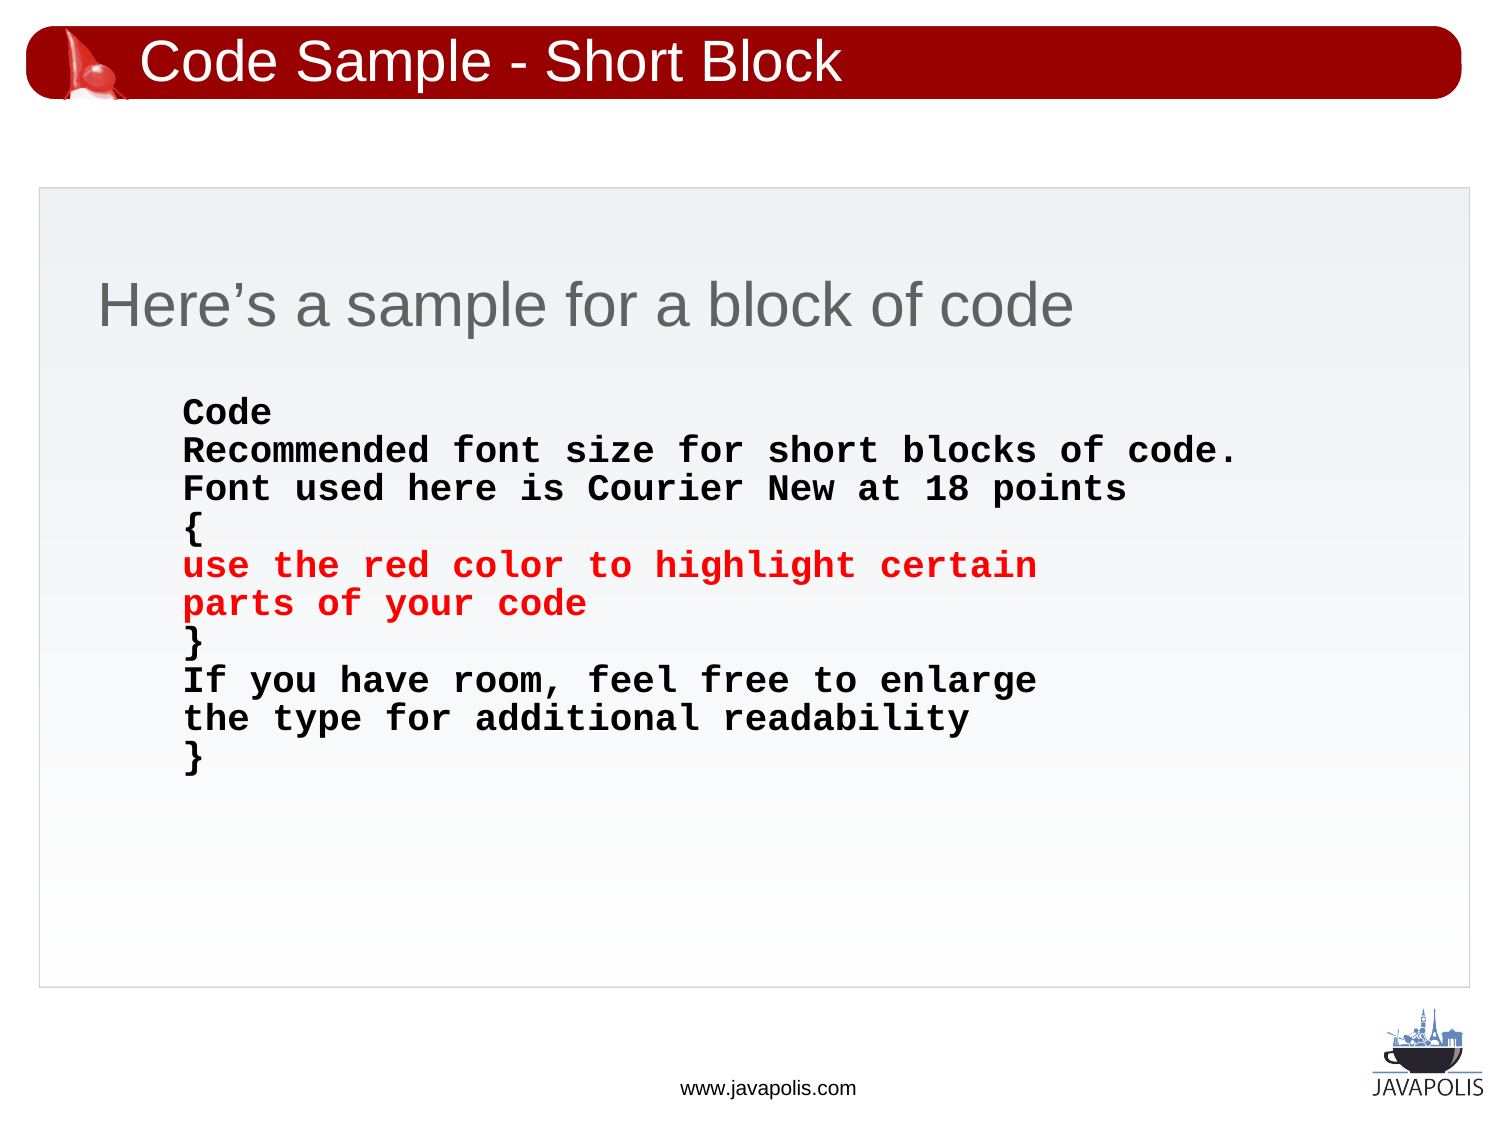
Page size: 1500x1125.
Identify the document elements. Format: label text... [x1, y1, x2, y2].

picture [1366, 1006, 1500, 1125]
text_box Code Recommended font size for short blocks of code. Font used here is Courier New at 18 points { use the red color to highlight certain parts of your code } If you have room, feel free to enlarge the type for additional readability } [174, 387, 1321, 817]
text_box Here’s a sample for a block of code [91, 278, 1435, 365]
picture [62, 28, 125, 100]
title Code Sample - Short Block [125, 0, 1450, 100]
